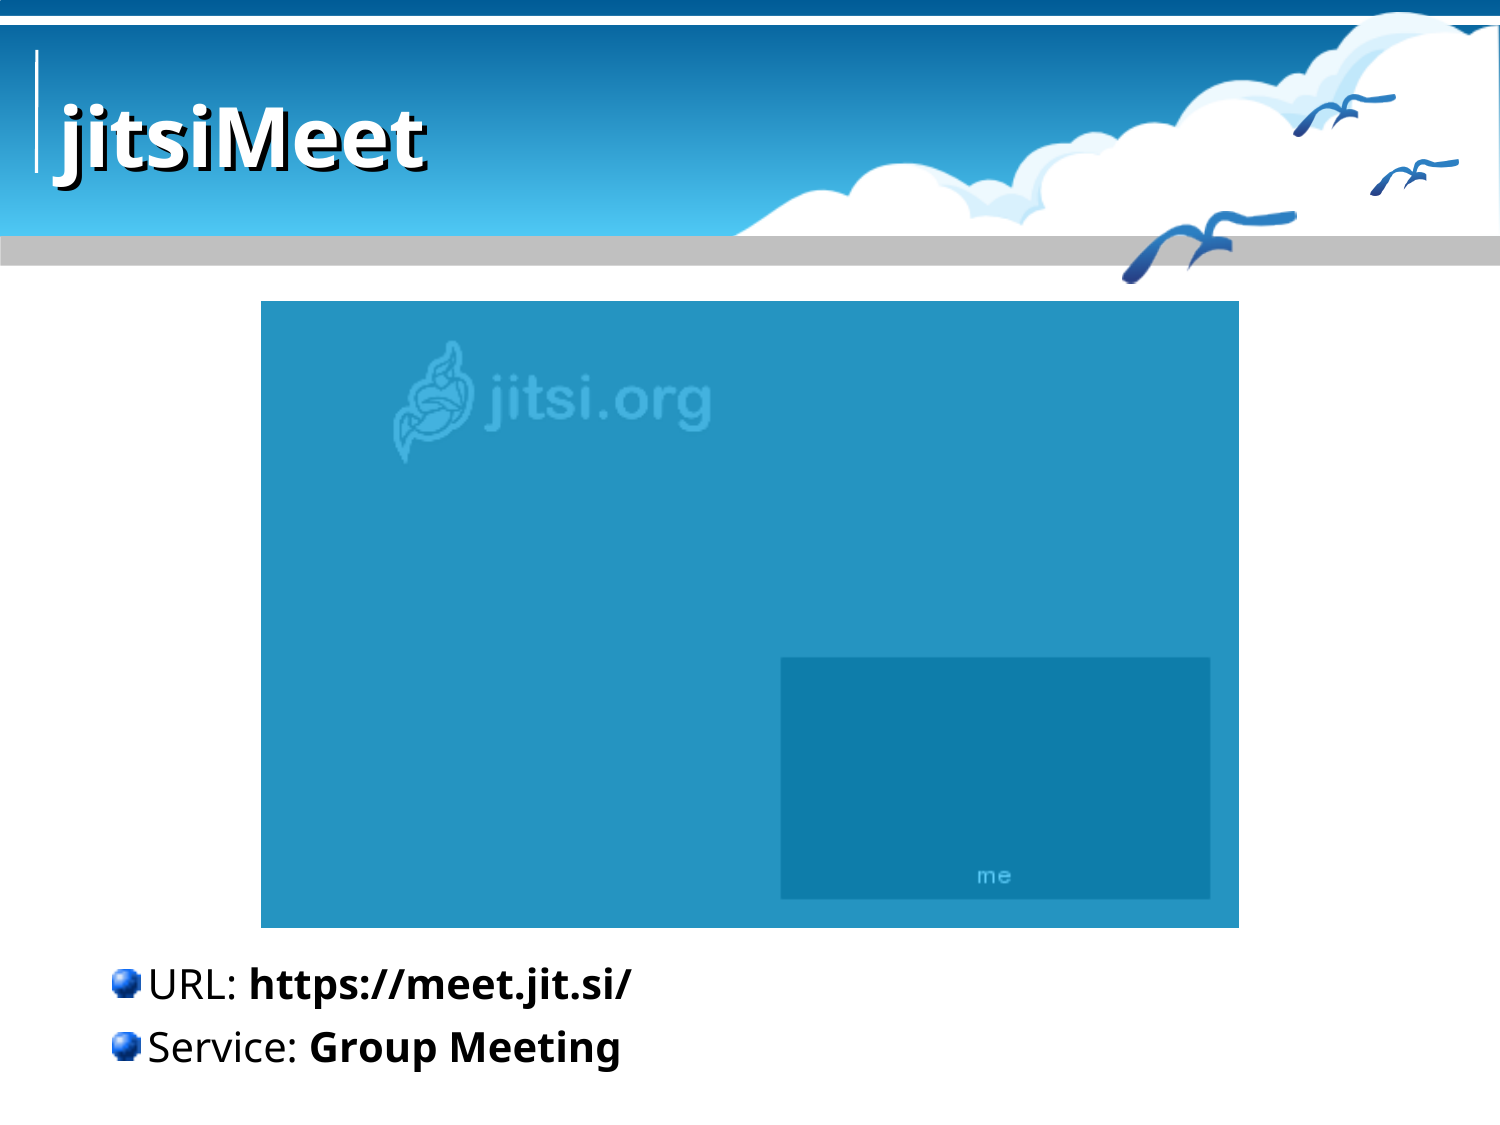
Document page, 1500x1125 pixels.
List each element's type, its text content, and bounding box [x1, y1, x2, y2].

picture [261, 301, 1239, 928]
title jitsiMeet [59, 86, 1465, 186]
text_box URL: https://meet.jit.si/ Service: Group Meeting [97, 947, 1422, 1053]
picture [112, 1053, 141, 1061]
picture [730, 12, 1500, 284]
